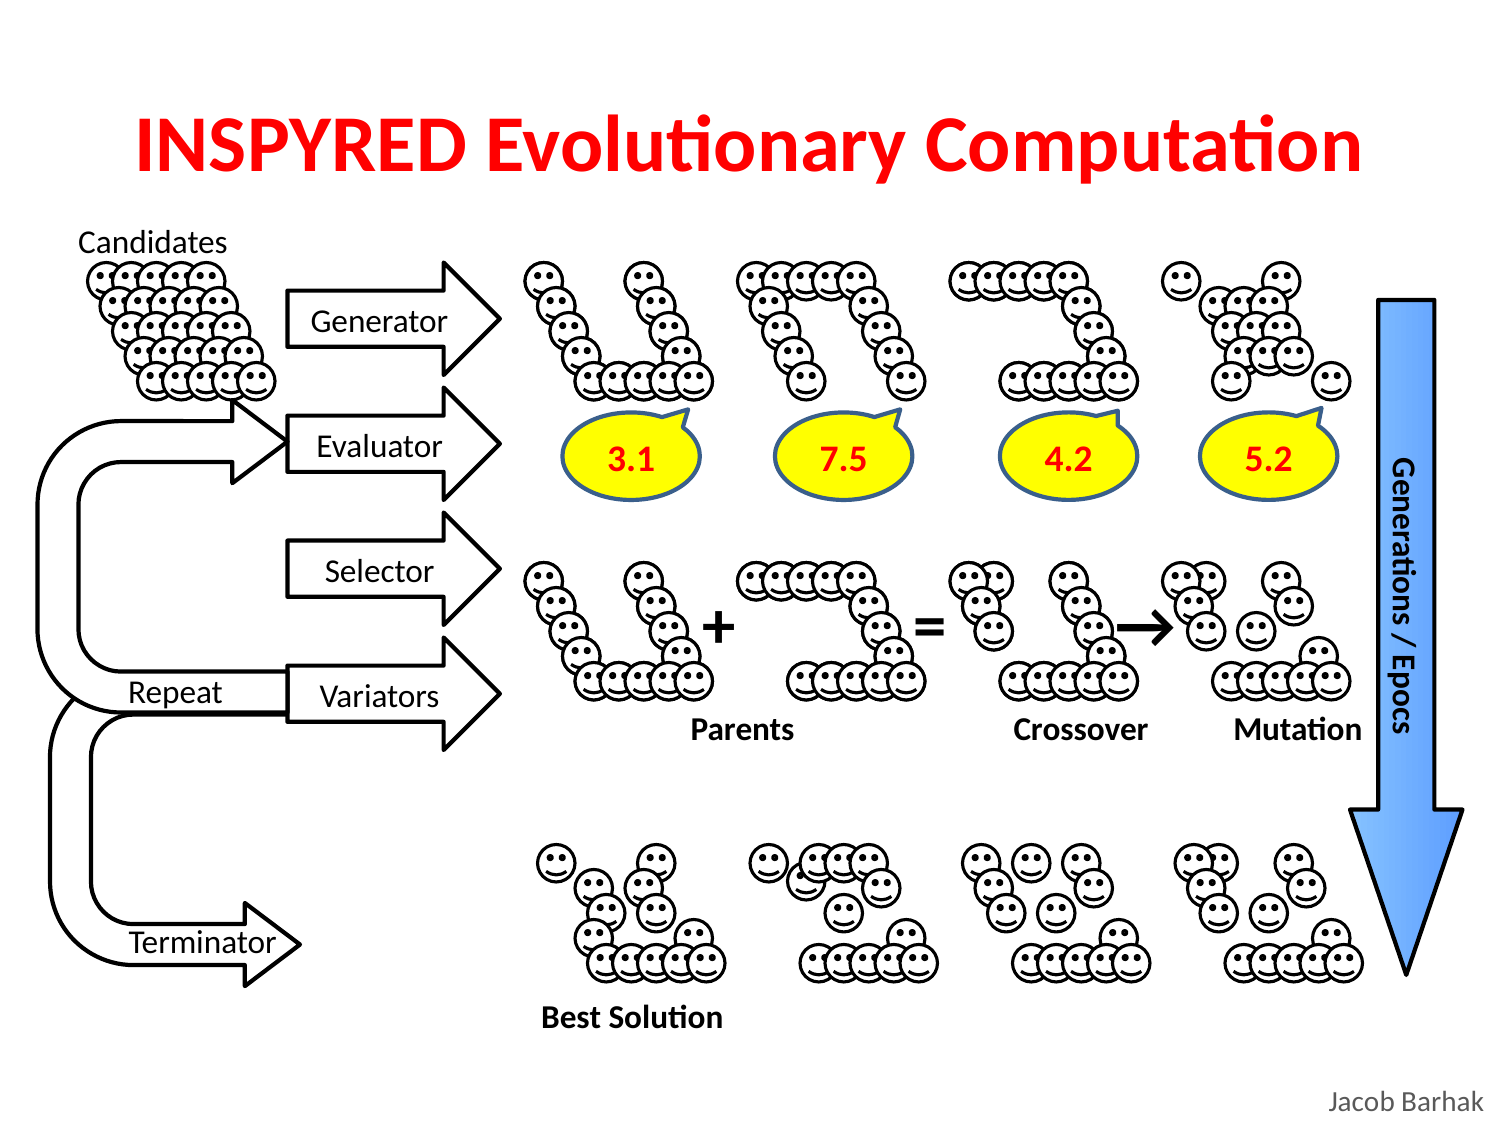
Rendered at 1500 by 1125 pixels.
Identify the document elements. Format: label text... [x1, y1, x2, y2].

text_box Evaluator [287, 387, 500, 501]
text_box [737, 262, 925, 400]
list [973, 262, 989, 266]
text_box Best Solution [526, 987, 739, 1043]
text_box [950, 262, 1138, 400]
list [761, 262, 777, 266]
text_box [37, 268, 288, 713]
text_box [1250, 894, 1288, 932]
text_box 5.2 [1199, 407, 1338, 500]
text_box Candidates [63, 212, 243, 268]
text_box Selector [287, 512, 500, 625]
text_box [537, 844, 576, 882]
text_box [49, 714, 62, 925]
title INSPYRED Evolutionary Computation [75, 45, 1425, 233]
list [548, 262, 663, 366]
text_box → [1100, 574, 1191, 670]
text_box Variators [287, 637, 500, 751]
list [62, 262, 1413, 1005]
text_box Crossover [998, 699, 1164, 755]
text_box [1200, 262, 1313, 400]
list [786, 262, 802, 266]
text_box Mutation [1218, 699, 1378, 755]
text_box [1312, 362, 1351, 400]
text_box [1062, 844, 1113, 907]
text_box [750, 844, 788, 882]
text_box [1262, 562, 1313, 625]
list [998, 262, 1014, 266]
text_box Parents [675, 699, 810, 755]
text_box [1037, 894, 1075, 932]
list [811, 262, 827, 266]
list [836, 262, 852, 266]
text_box [624, 844, 676, 932]
text_box [1224, 919, 1363, 982]
text_box [787, 844, 901, 907]
text_box [950, 562, 1013, 651]
text_box [1012, 919, 1150, 982]
text_box [238, 671, 288, 713]
text_box [525, 262, 713, 400]
text_box [1164, 562, 1225, 651]
text_box Terminator [113, 912, 292, 968]
list [1048, 262, 1064, 266]
text_box [1275, 844, 1326, 907]
text_box [1162, 262, 1201, 300]
list [1023, 262, 1039, 266]
text_box [737, 562, 925, 700]
text_box [525, 562, 713, 700]
list [62, 262, 232, 444]
text_box [575, 869, 726, 982]
text_box [1012, 844, 1051, 882]
text_box Repeat [113, 662, 238, 718]
text_box [1175, 844, 1238, 932]
text_box Generator [287, 262, 500, 376]
text_box [999, 562, 1138, 700]
text_box = [898, 574, 962, 670]
text_box 7.5 [774, 409, 913, 500]
text_box [800, 919, 938, 982]
text_box 4.2 [999, 410, 1138, 500]
text_box [1237, 612, 1276, 651]
text_box [1212, 637, 1351, 700]
text_box + [687, 574, 751, 670]
text_box [825, 894, 863, 932]
text_box [962, 844, 1026, 932]
text_box 3.1 [562, 409, 700, 500]
text_box Generations / Epocs [1350, 299, 1463, 975]
